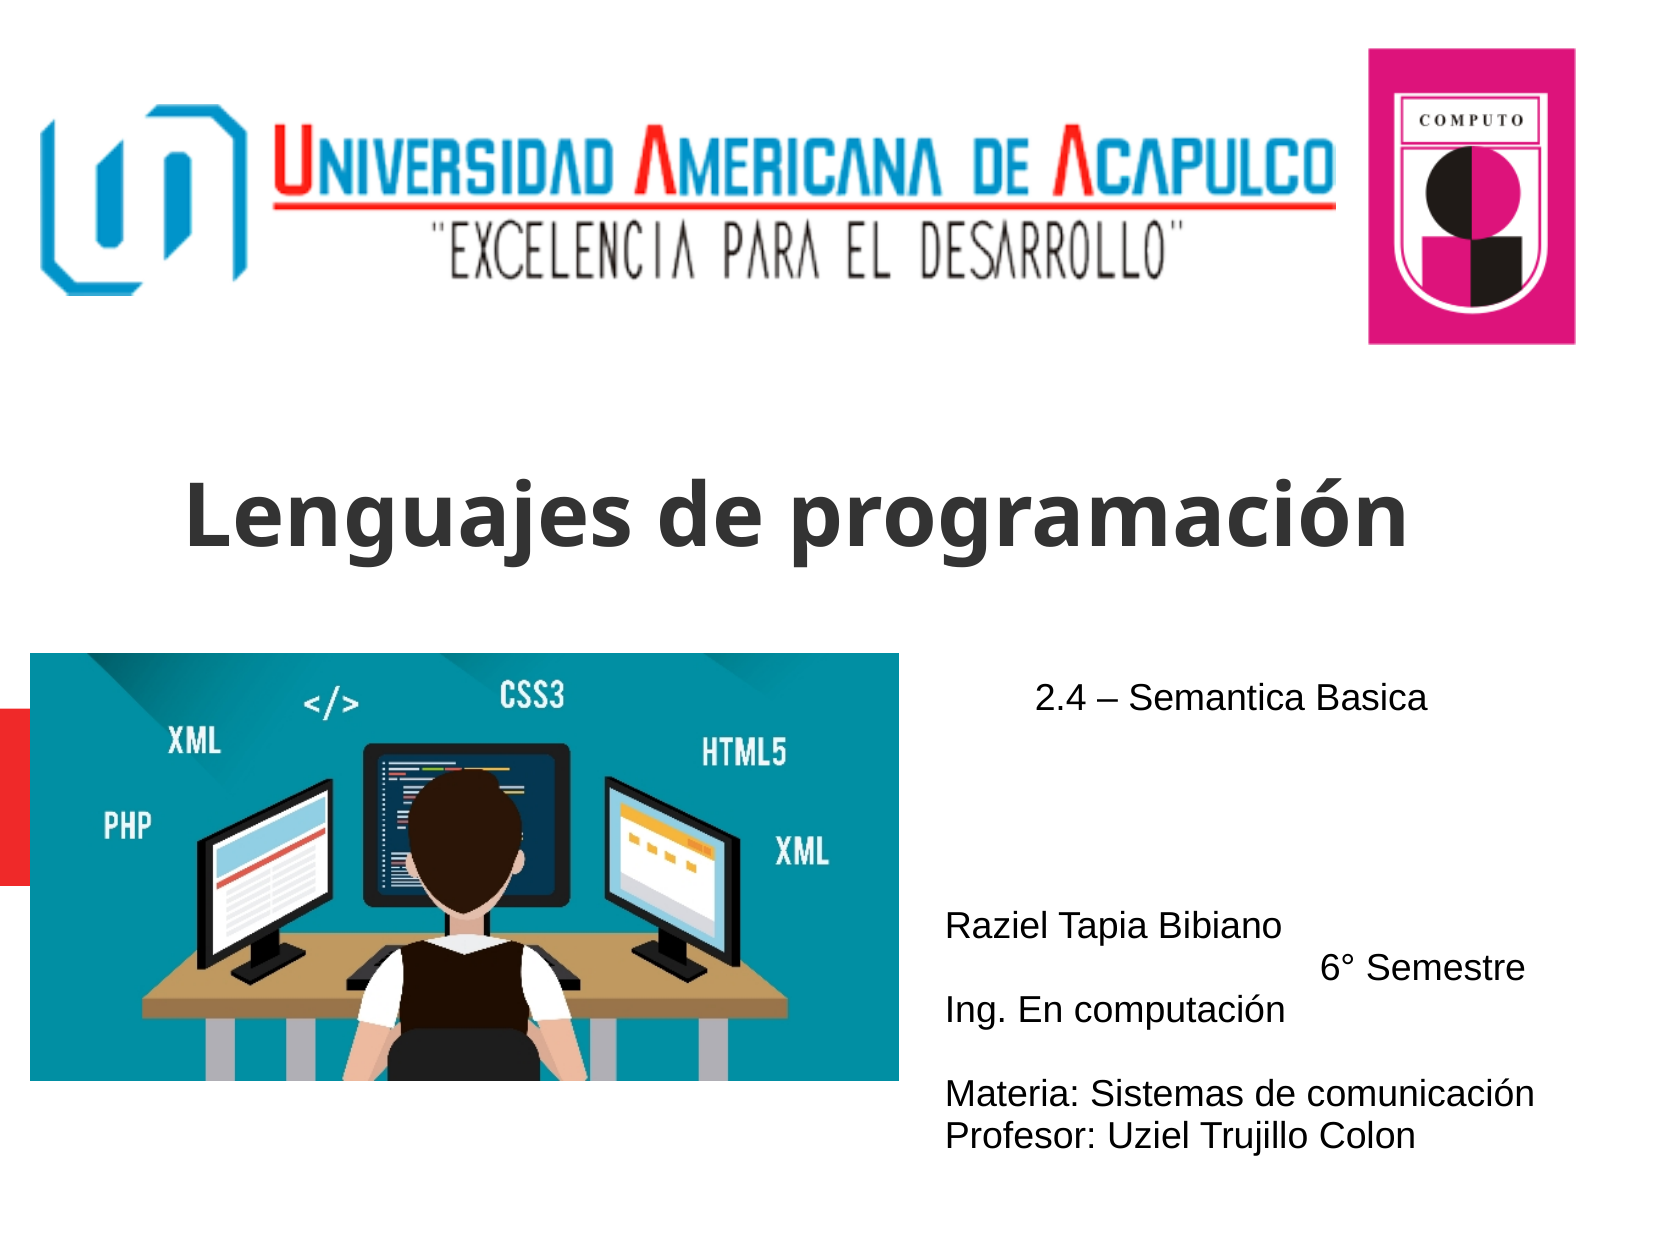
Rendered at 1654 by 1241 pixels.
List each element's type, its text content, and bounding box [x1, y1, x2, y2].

title Lenguajes de programación [94, 393, 1501, 631]
text_box Raziel Tapia Bibiano 6° Semestre Ing. En computación Materia: Sistemas de comunicación Profesor: Uziel Trujillo Colon [930, 855, 1591, 1236]
picture [1368, 48, 1576, 346]
picture [30, 653, 899, 1081]
picture [40, 104, 1336, 296]
text_box 2.4 – Semantica Basica [1020, 669, 1546, 811]
